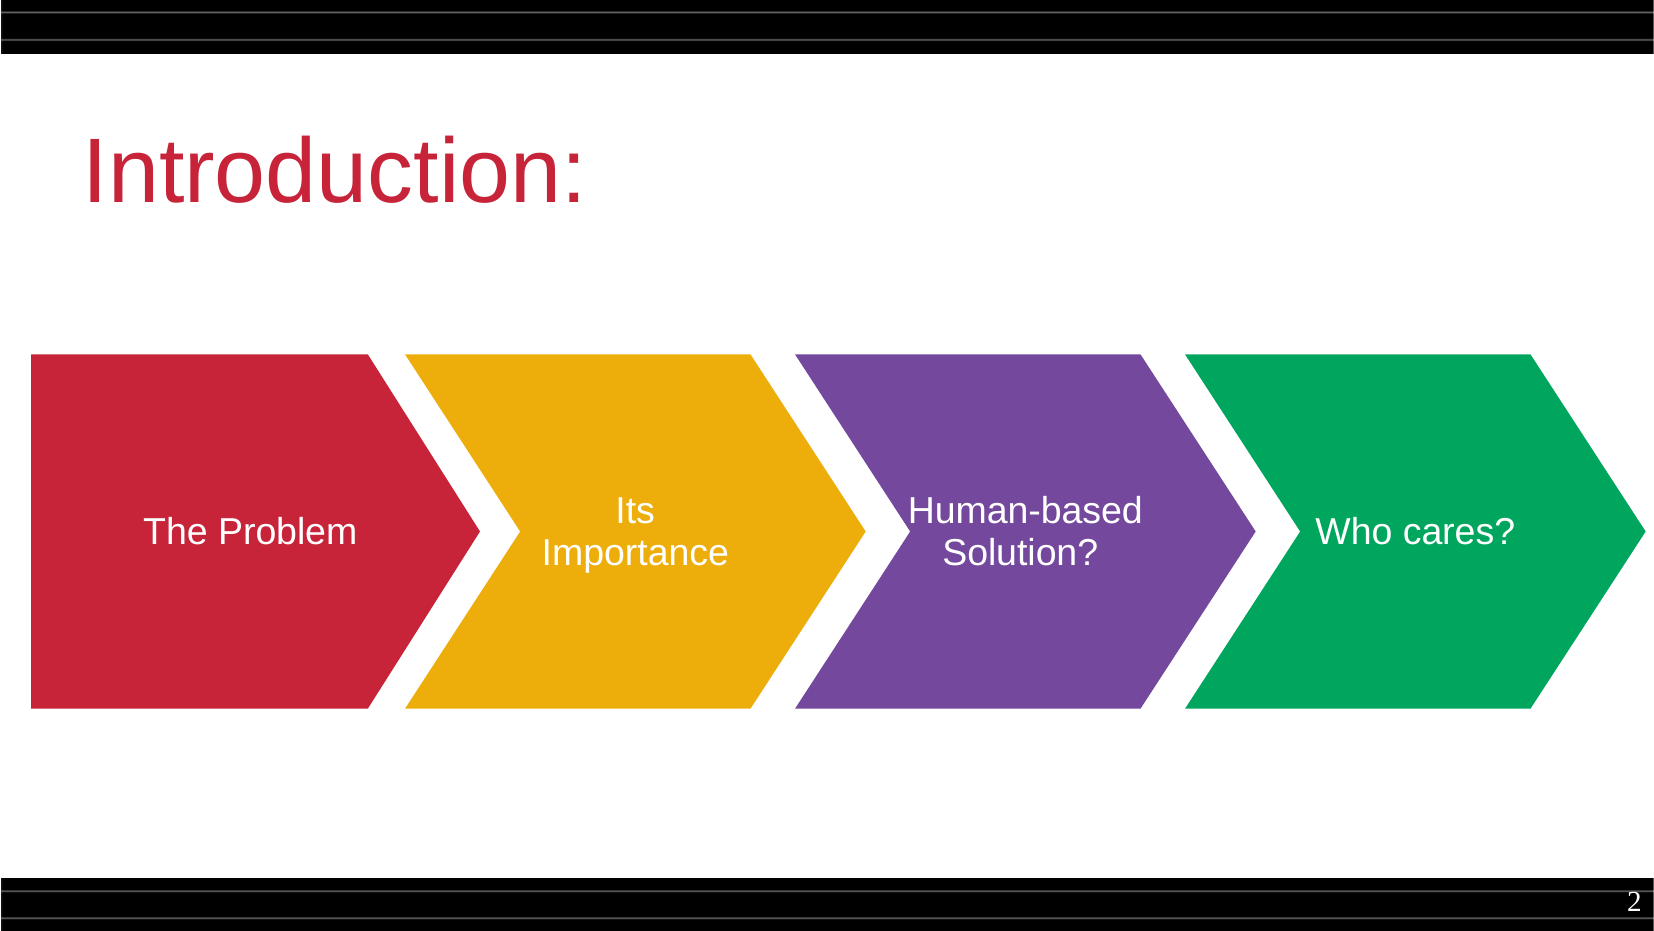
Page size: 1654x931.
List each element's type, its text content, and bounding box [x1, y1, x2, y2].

text_box Human-based Solution? [795, 354, 1256, 709]
title Introduction: [82, 92, 1571, 249]
text_box Its Importance [405, 354, 866, 709]
text_box Who cares? [1185, 354, 1646, 709]
picture [1, 878, 1654, 931]
text_box The Problem [31, 354, 481, 709]
picture [1, 0, 1654, 54]
